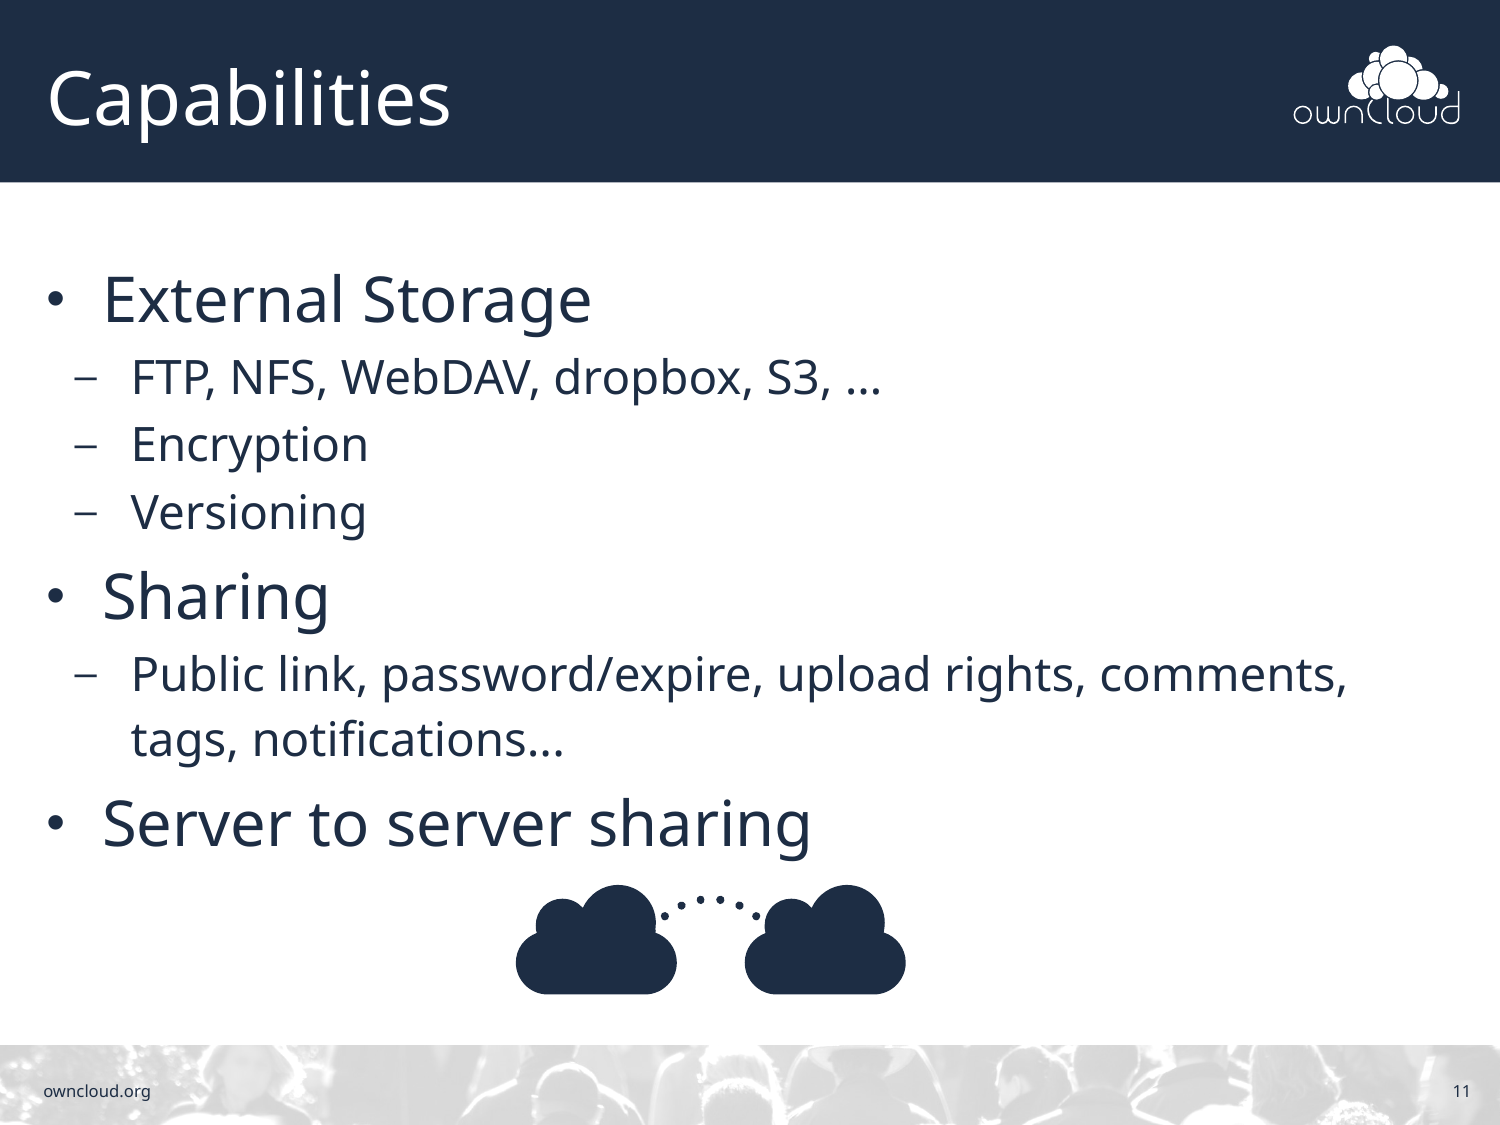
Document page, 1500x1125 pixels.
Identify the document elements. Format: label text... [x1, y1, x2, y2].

text_box [744, 884, 906, 995]
list External Storage FTP, NFS, WebDAV, dropbox, S3, … Encryption Versioning Sharing Public link, password/expire, upload rights, comments, tags, notifications... Server to server sharing [46, 254, 1465, 871]
text_box [716, 895, 725, 905]
text_box [660, 912, 669, 921]
text_box [696, 895, 705, 905]
text_box [752, 912, 761, 921]
text_box [677, 901, 686, 910]
picture [0, 1045, 1500, 1125]
text_box [735, 901, 744, 910]
text_box [515, 884, 677, 995]
title Capabilities [46, 5, 1258, 187]
